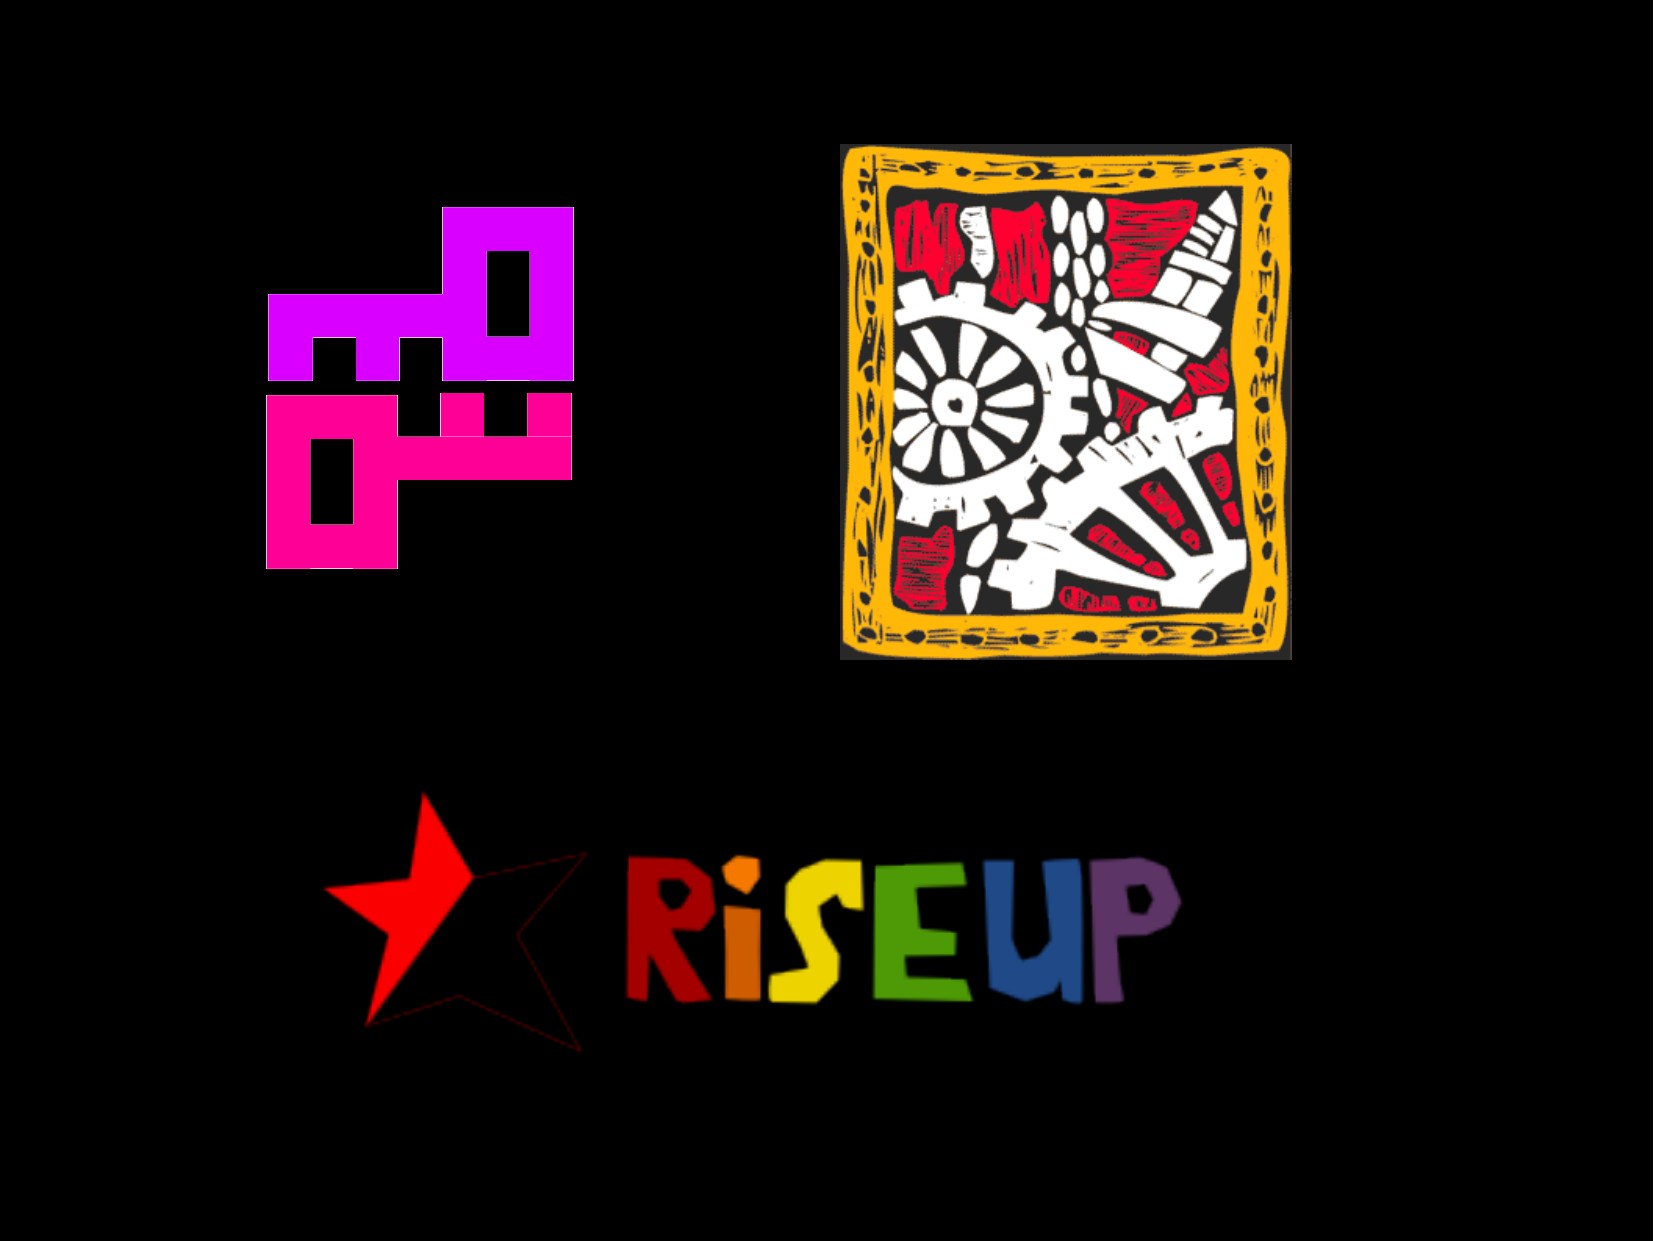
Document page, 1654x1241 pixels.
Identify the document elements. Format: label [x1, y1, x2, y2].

picture [312, 779, 1246, 1070]
picture [225, 195, 615, 586]
picture [840, 144, 1292, 661]
